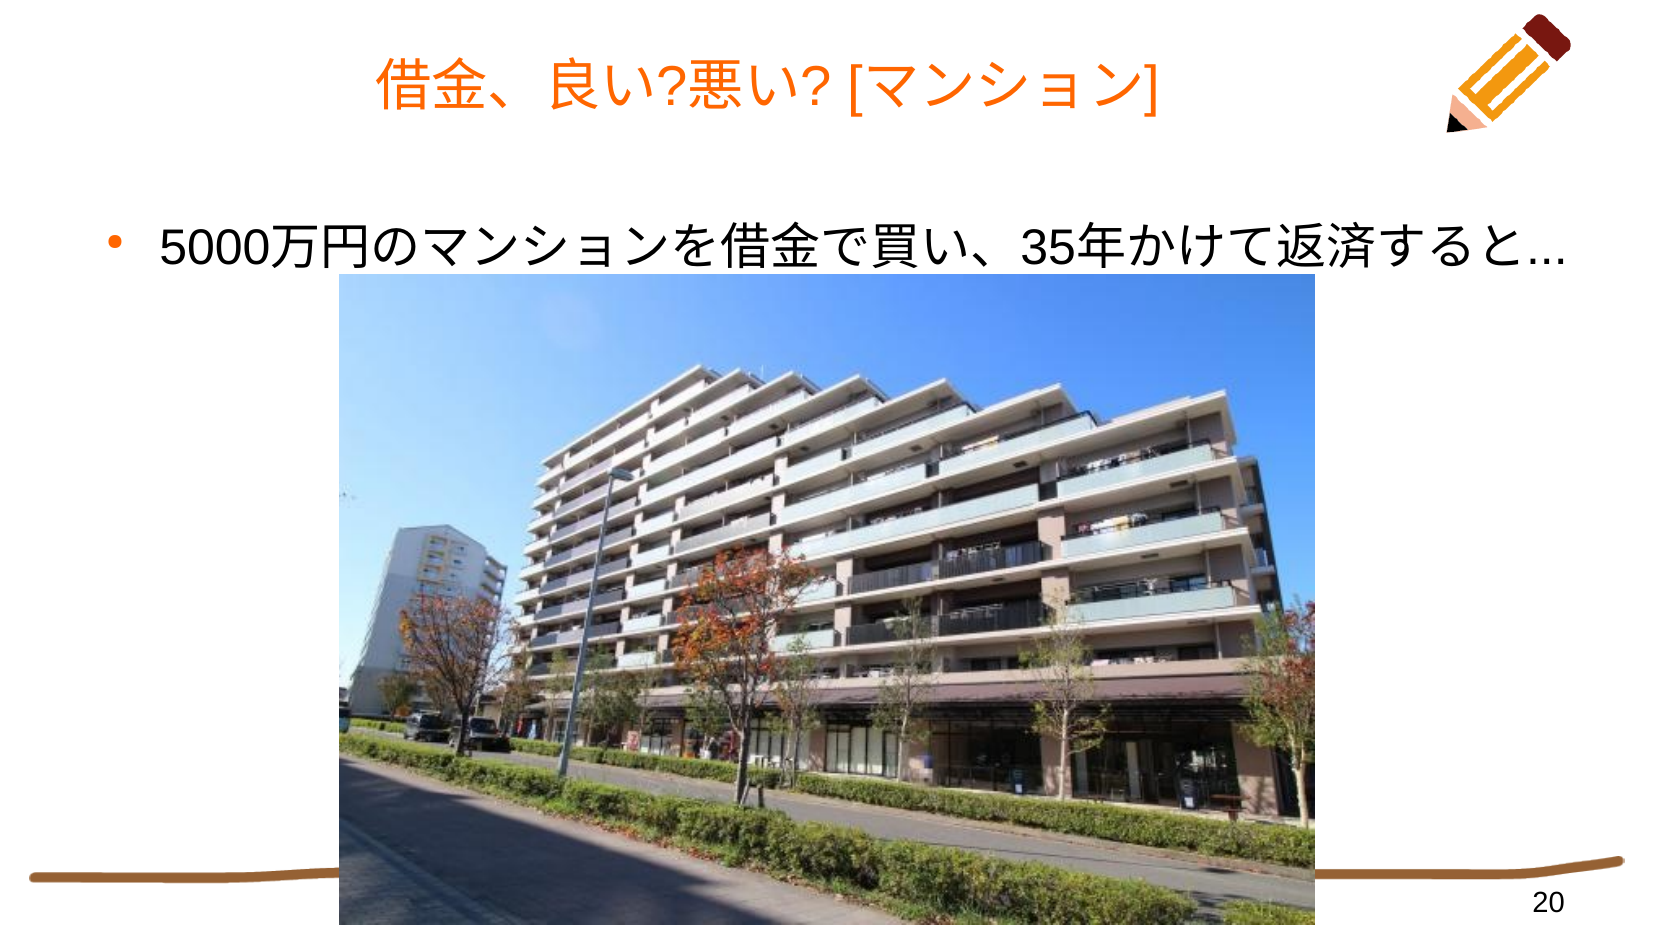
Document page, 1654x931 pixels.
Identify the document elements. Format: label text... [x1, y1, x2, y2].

list 5000万円のマンションを借金で買い、35年かけて返済すると... [88, 206, 1576, 301]
picture [1446, 14, 1571, 133]
picture [29, 274, 1625, 925]
title 借金、良い?悪い? [マンション] [88, 29, 1447, 133]
